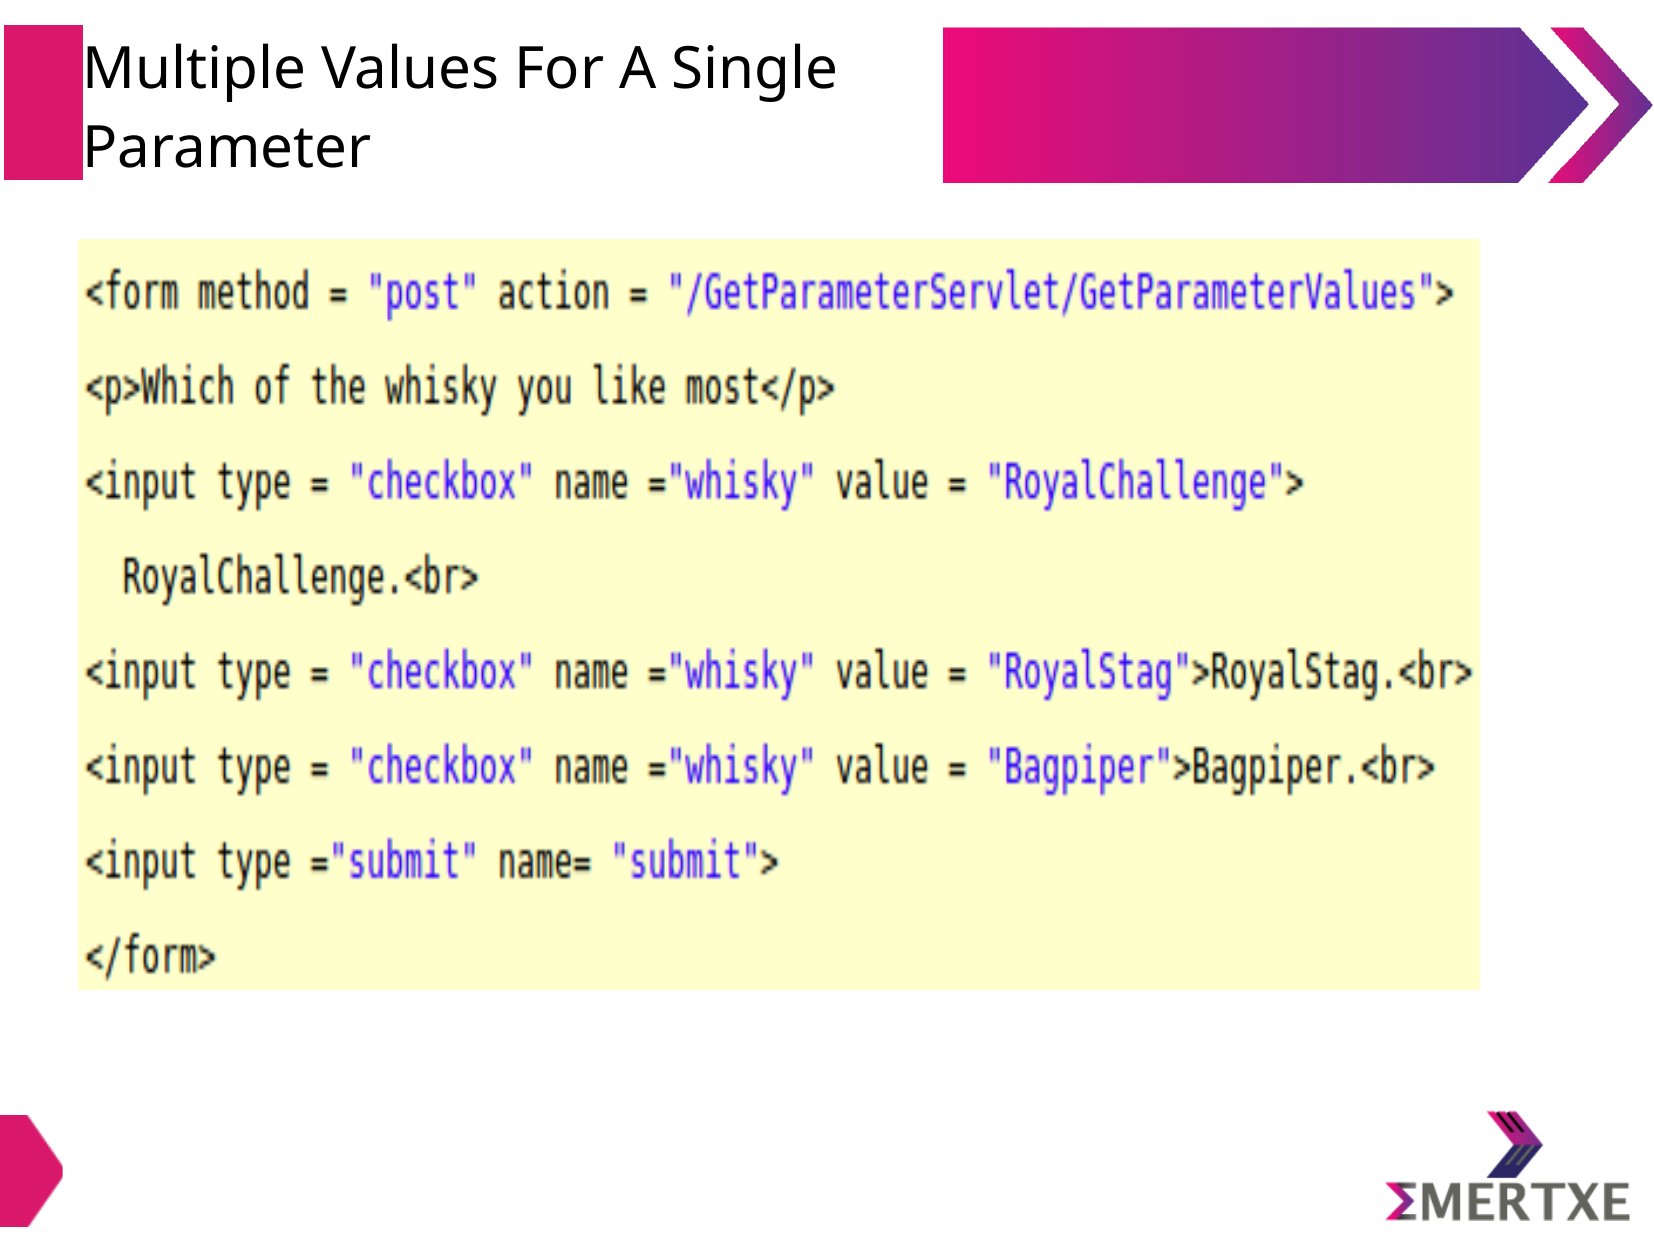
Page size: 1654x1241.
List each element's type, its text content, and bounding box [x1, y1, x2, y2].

picture [1571, 27, 1653, 183]
picture [1385, 1107, 1631, 1221]
picture [60, 239, 1516, 991]
title Multiple Values For A Single Parameter [82, 2, 1571, 210]
